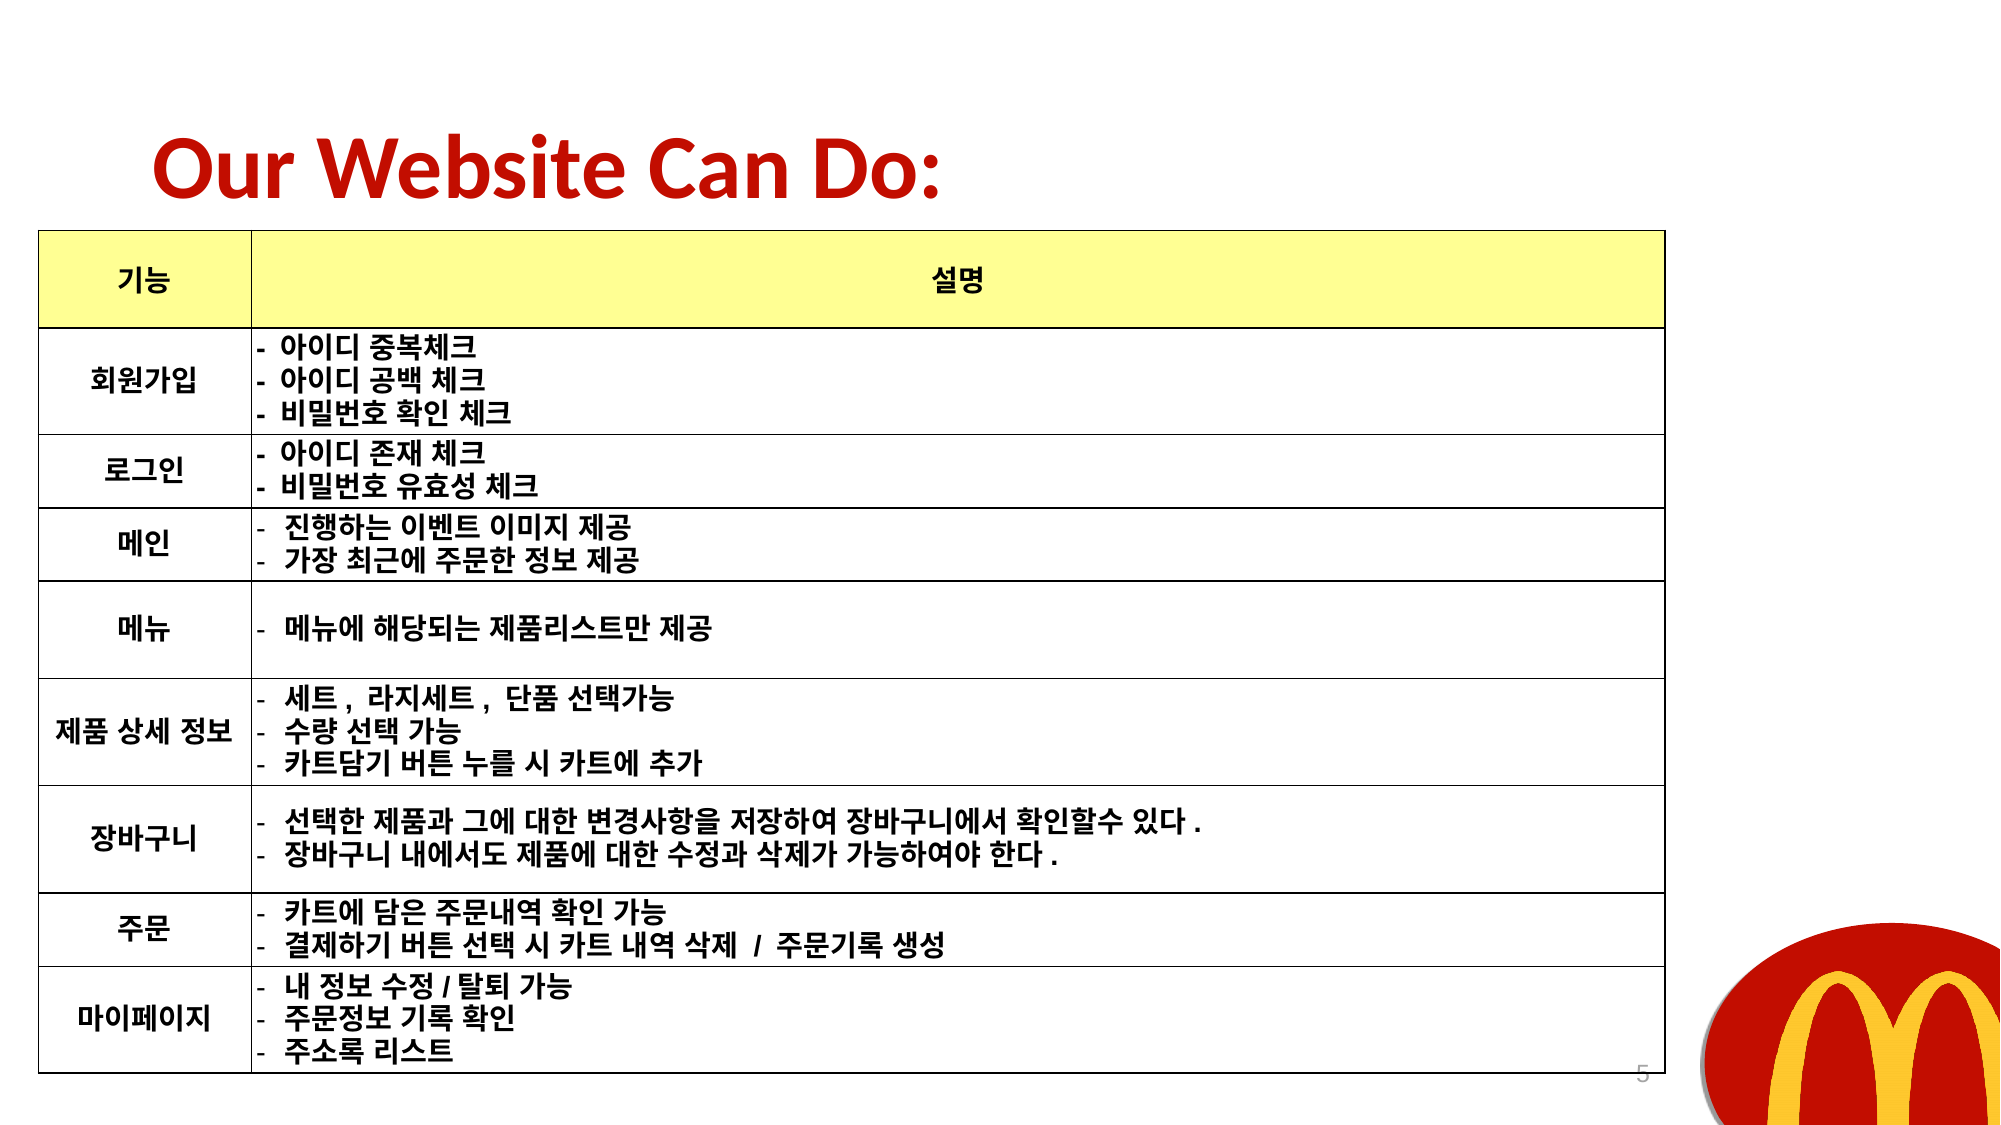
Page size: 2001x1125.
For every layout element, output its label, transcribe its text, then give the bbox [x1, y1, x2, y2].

table_cell - 아이디 중복체크 - 아이디 공백 체크 - 비밀번호 확인 체크 [252, 329, 1664, 434]
table_cell 마이페이지 [39, 967, 251, 1072]
table_header 설명 [252, 231, 1664, 327]
table_cell 내 정보 수정/탈퇴 가능 주문정보 기록 확인 주소록 리스트 [252, 967, 1664, 1072]
table_cell 장바구니 [39, 786, 251, 892]
picture [1766, 971, 2000, 1125]
table_cell 제품 상세 정보 [39, 679, 251, 785]
table_cell - 아이디 존재 체크 - 비밀번호 유효성 체크 [252, 435, 1664, 507]
table_cell 메뉴에 해당되는 제품리스트만 제공 [252, 582, 1664, 678]
table_cell 주문 [39, 894, 251, 966]
slide_number <number> [1412, 1074, 1666, 1103]
table_cell 카트에 담은 주문내역 확인 가능 결제하기 버튼 선택 시 카트 내역 삭제 / 주문기록 생성 [252, 894, 1664, 966]
table_cell 로그인 [39, 435, 251, 507]
table_cell 회원가입 [39, 329, 251, 434]
table_cell 메인 [39, 509, 251, 580]
table_header 기능 [39, 231, 251, 327]
table_cell 세트, 라지세트, 단품 선택가능 수량 선택 가능 카트담기 버튼 누를 시 카트에 추가 [252, 679, 1664, 785]
table_cell 메뉴 [39, 582, 251, 678]
table_cell 선택한 제품과 그에 대한 변경사항을 저장하여 장바구니에서 확인할수 있다. 장바구니 내에서도 제품에 대한 수정과 삭제가 가능하여야 한다. [252, 786, 1664, 892]
table_cell 진행하는 이벤트 이미지 제공 가장 최근에 주문한 정보 제공 [252, 509, 1664, 580]
title Our Website Can Do: [137, 59, 1863, 278]
